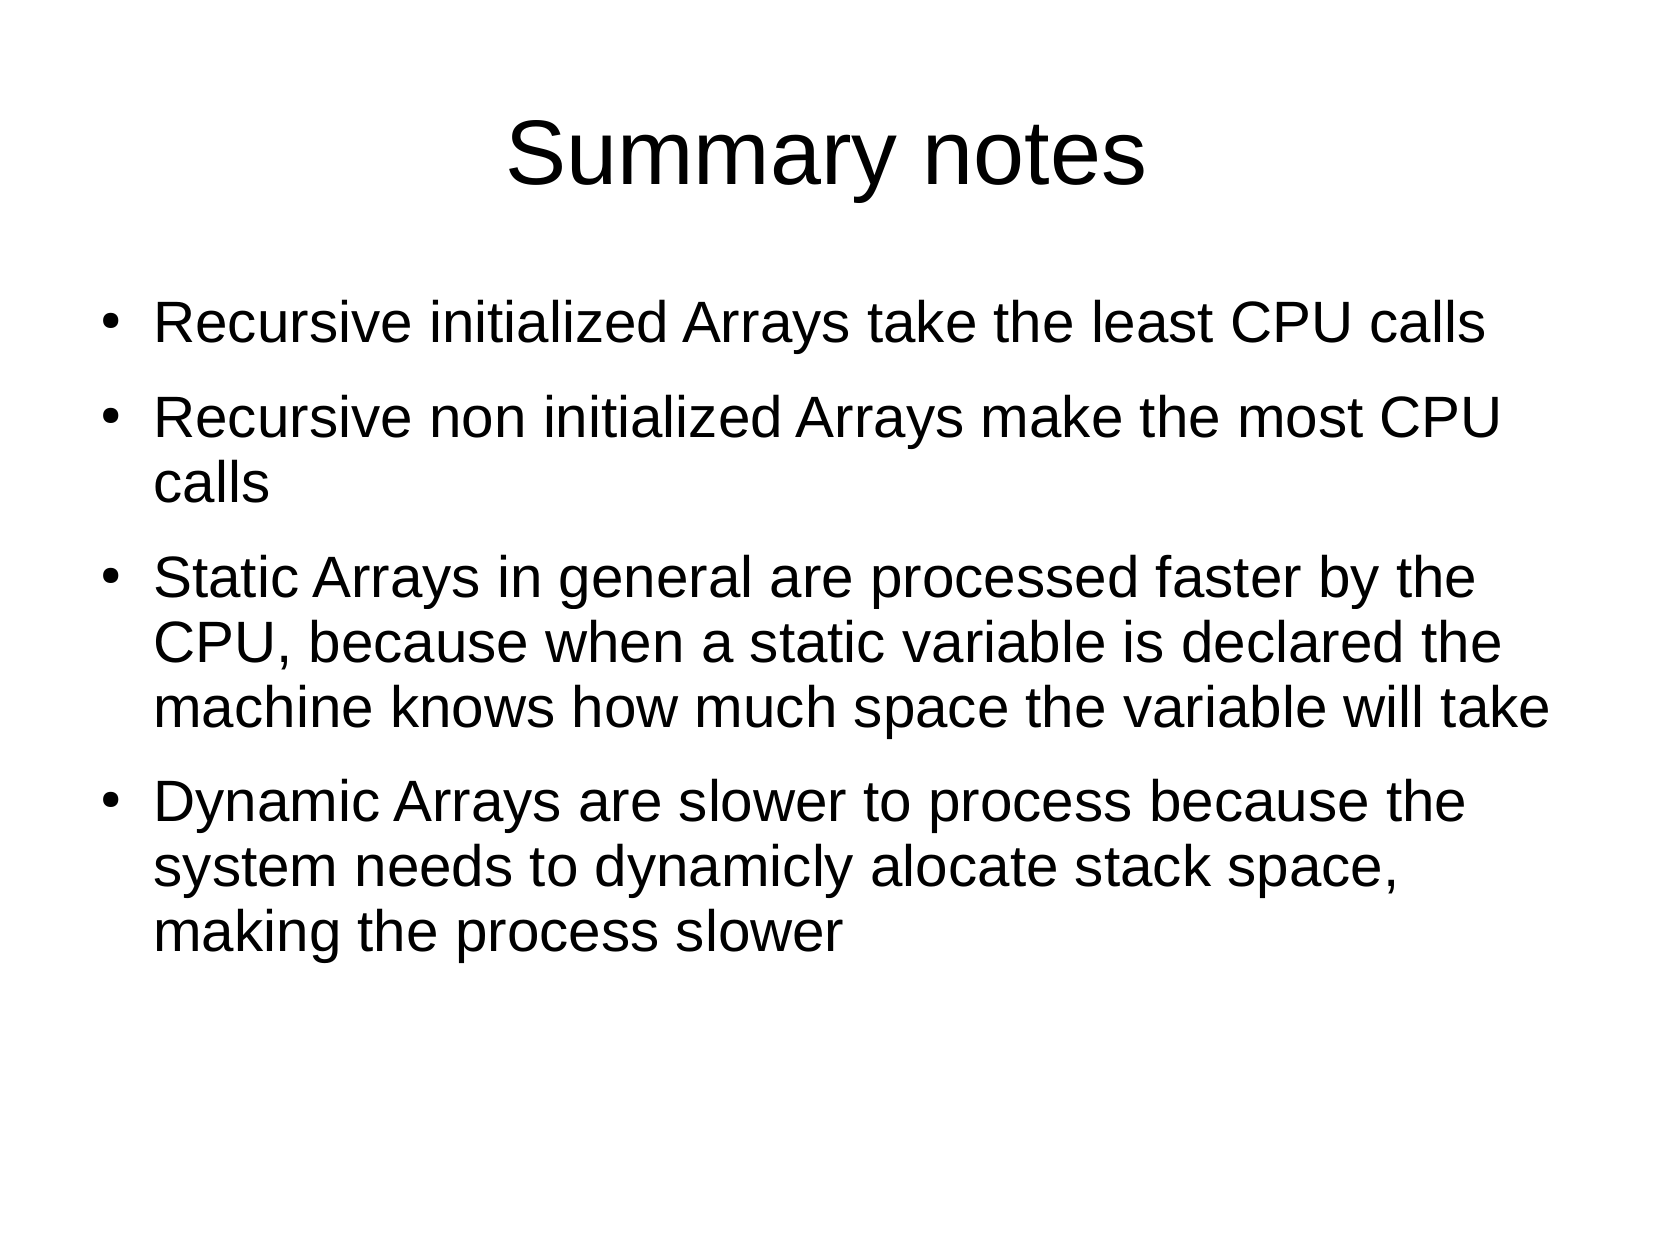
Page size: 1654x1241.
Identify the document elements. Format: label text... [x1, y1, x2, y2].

title Summary notes [82, 49, 1571, 257]
list Recursive initialized Arrays take the least CPU calls Recursive non initialized Arrays make the most CPU calls Static Arrays in general are processed faster by the CPU, because when a static variable is declared the machine knows how much space the variable will take Dynamic Arrays are slower to process because the system needs to dynamicly alocate stack space, making the process slower [82, 290, 1571, 1010]
